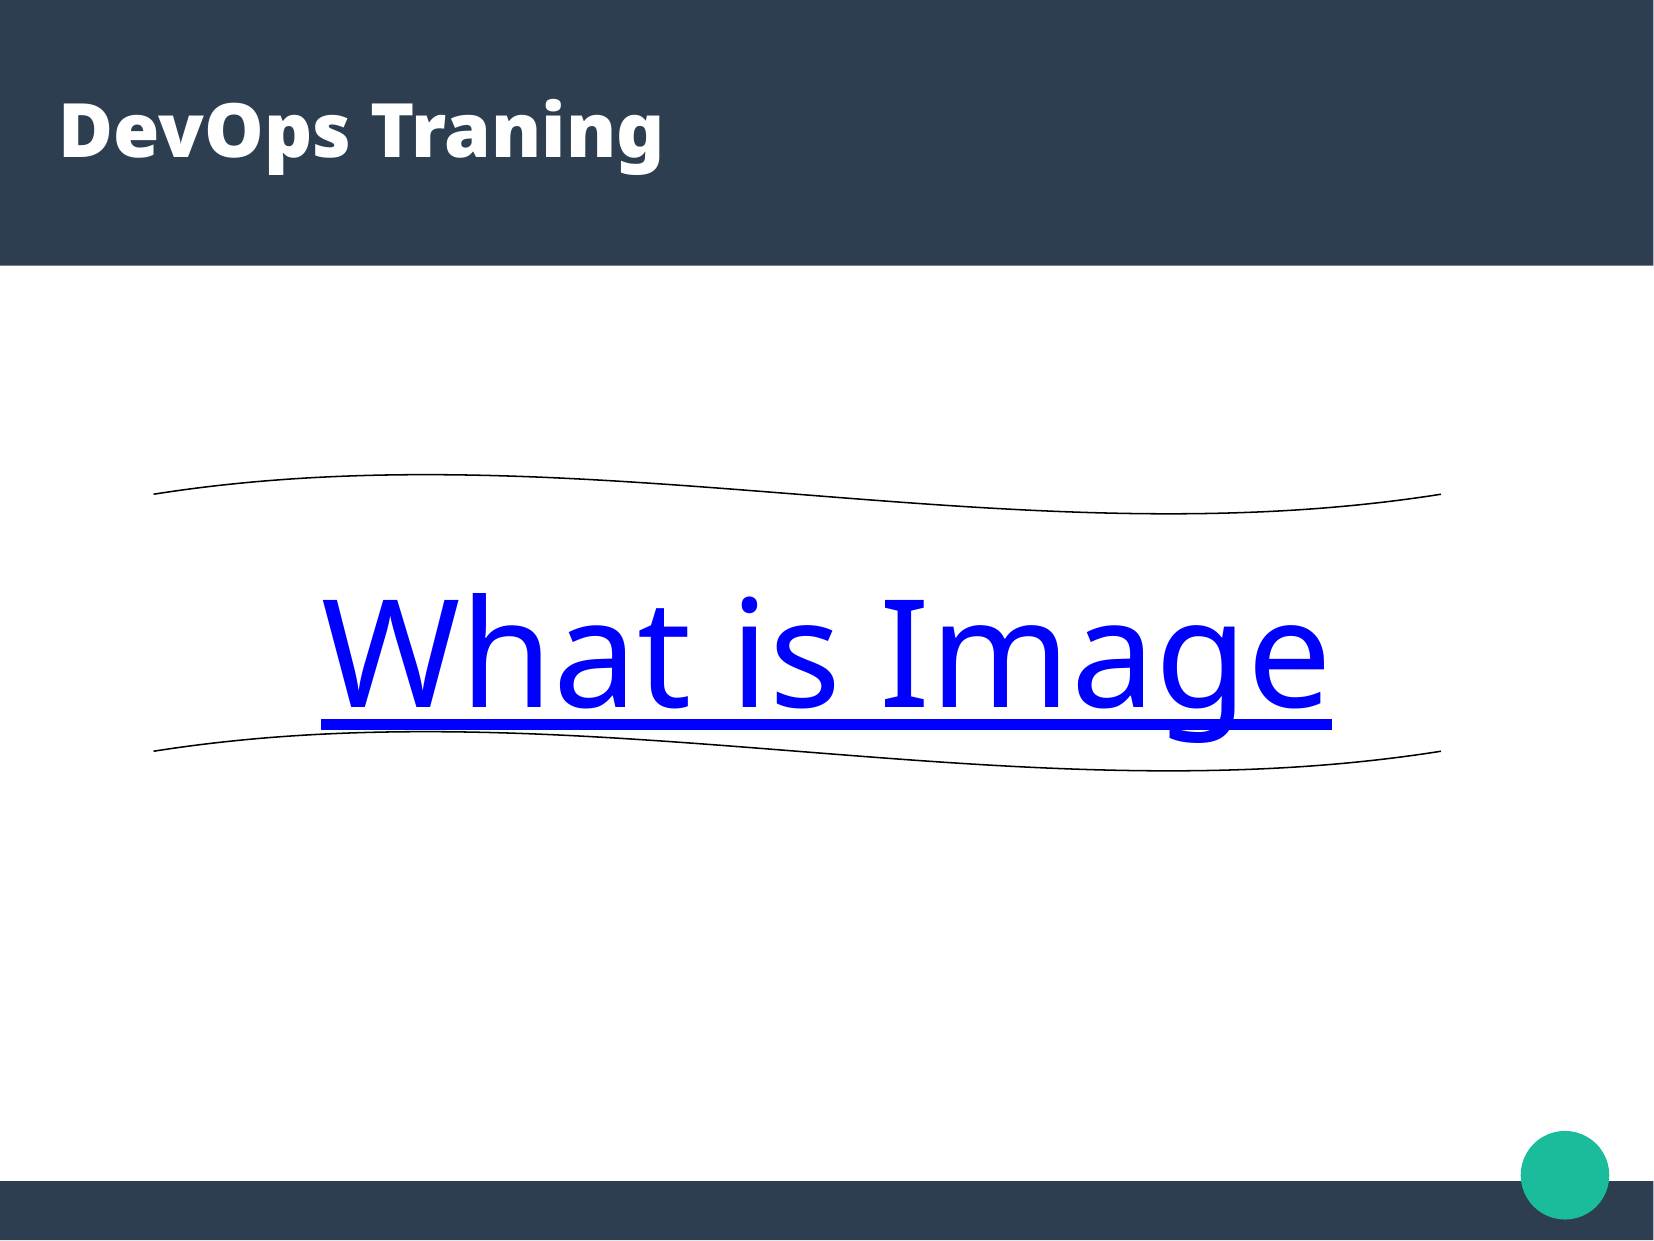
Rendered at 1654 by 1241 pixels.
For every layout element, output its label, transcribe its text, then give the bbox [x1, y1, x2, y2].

title DevOps Traning [59, 49, 1595, 207]
subtitle What is Image [82, 290, 1571, 1010]
